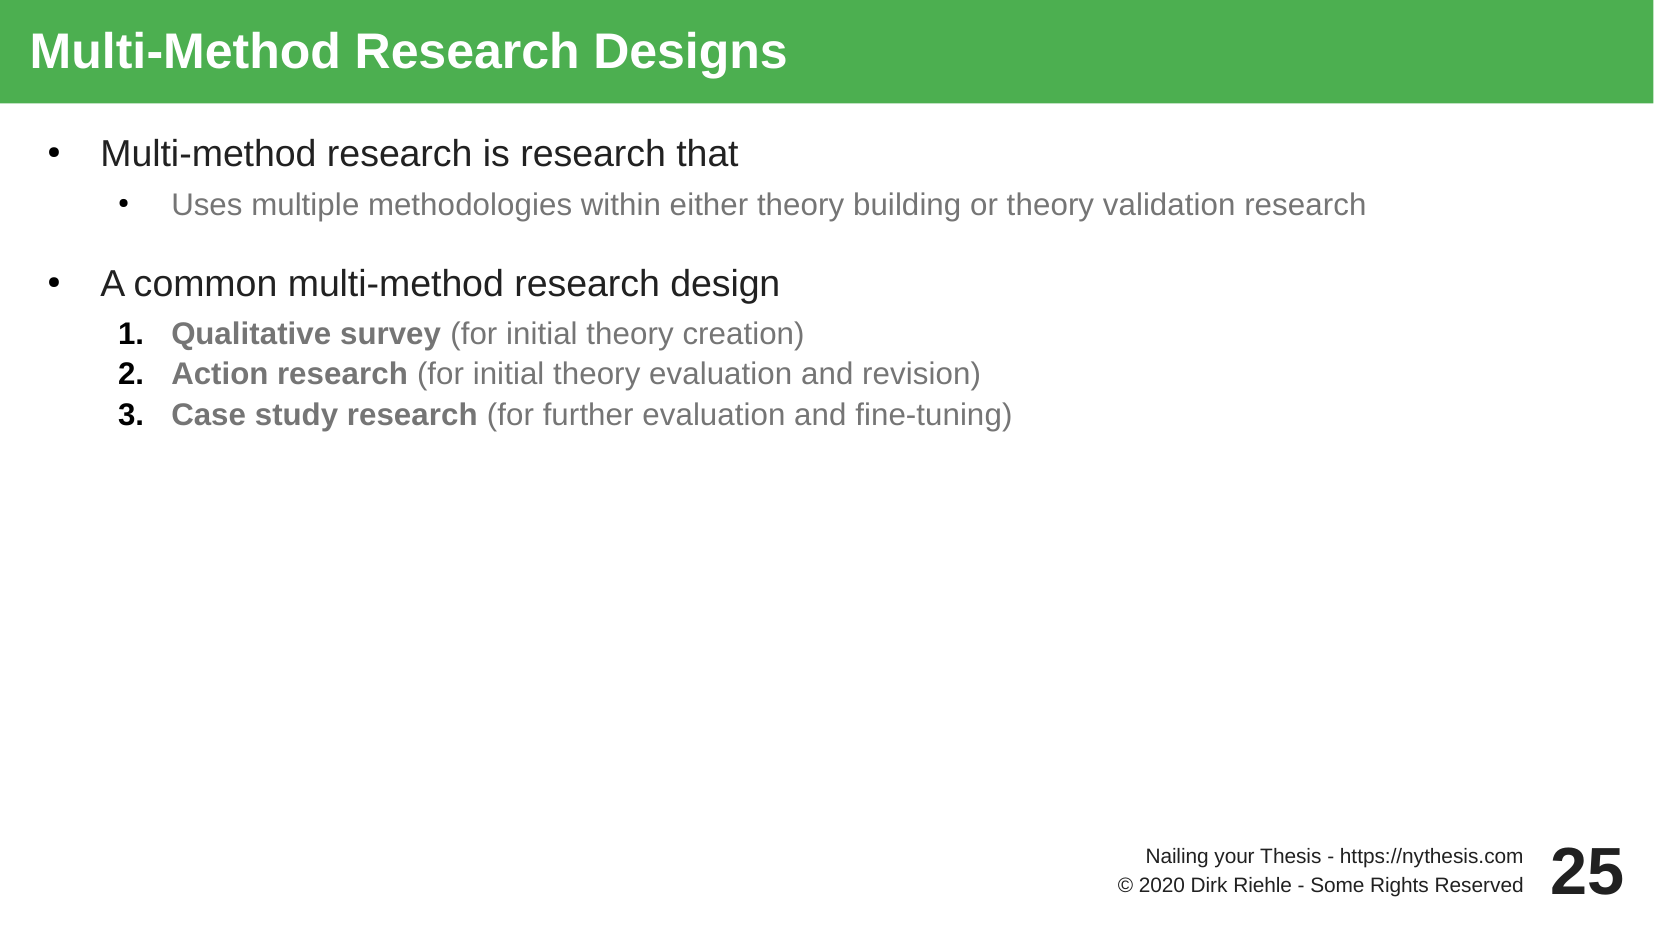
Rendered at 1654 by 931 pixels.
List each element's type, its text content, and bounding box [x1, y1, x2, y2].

list Multi-method research is research that Uses multiple methodologies within either theory building or theory validation research A common multi-method research design Qualitative survey (for initial theory creation) Action research (for initial theory evaluation and revision) Case study research (for further evaluation and fine-tuning) [29, 132, 1625, 813]
title Multi-Method Research Designs [0, 0, 1654, 104]
